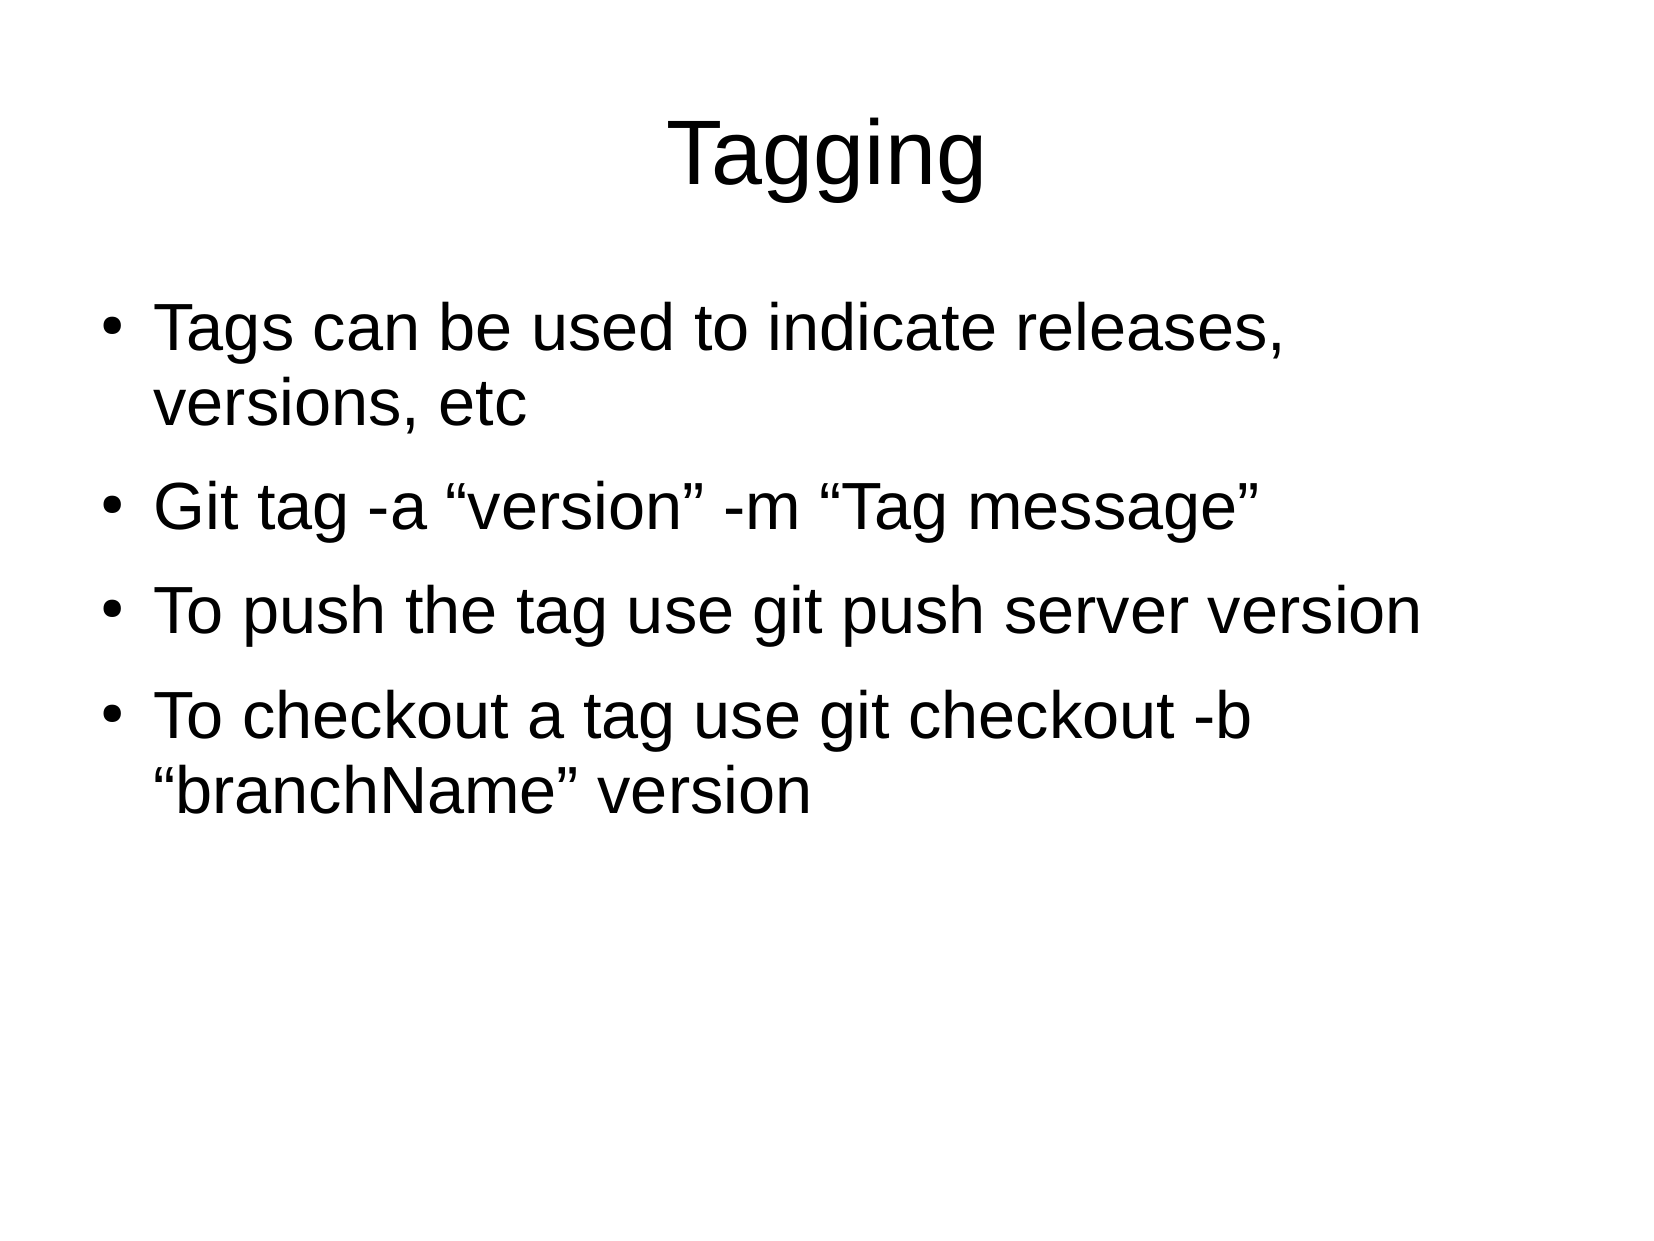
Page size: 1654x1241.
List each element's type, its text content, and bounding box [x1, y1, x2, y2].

title Tagging [82, 49, 1571, 257]
list Tags can be used to indicate releases, versions, etc Git tag -a “version” -m “Tag message” To push the tag use git push server version To checkout a tag use git checkout -b “branchName” version [82, 290, 1571, 1010]
